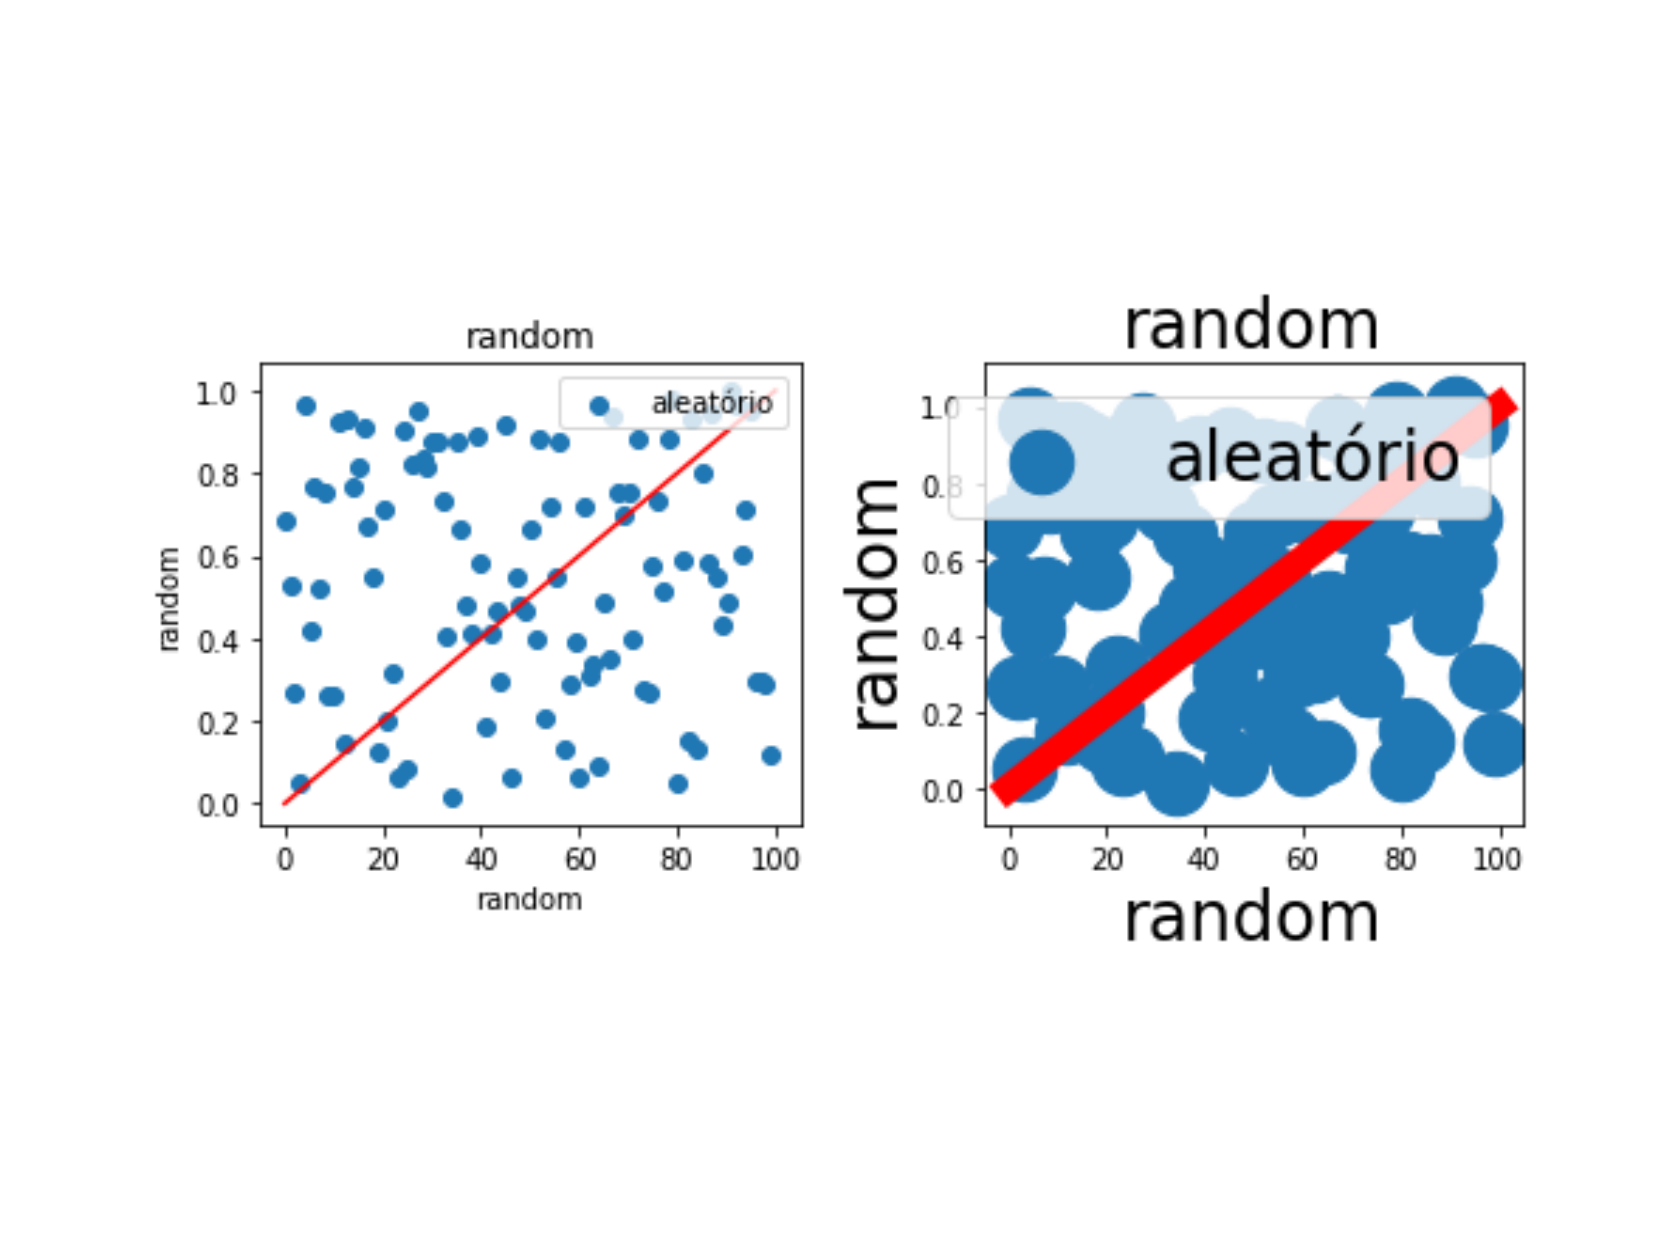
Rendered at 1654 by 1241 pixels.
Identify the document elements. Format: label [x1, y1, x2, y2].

picture [100, 290, 1580, 981]
